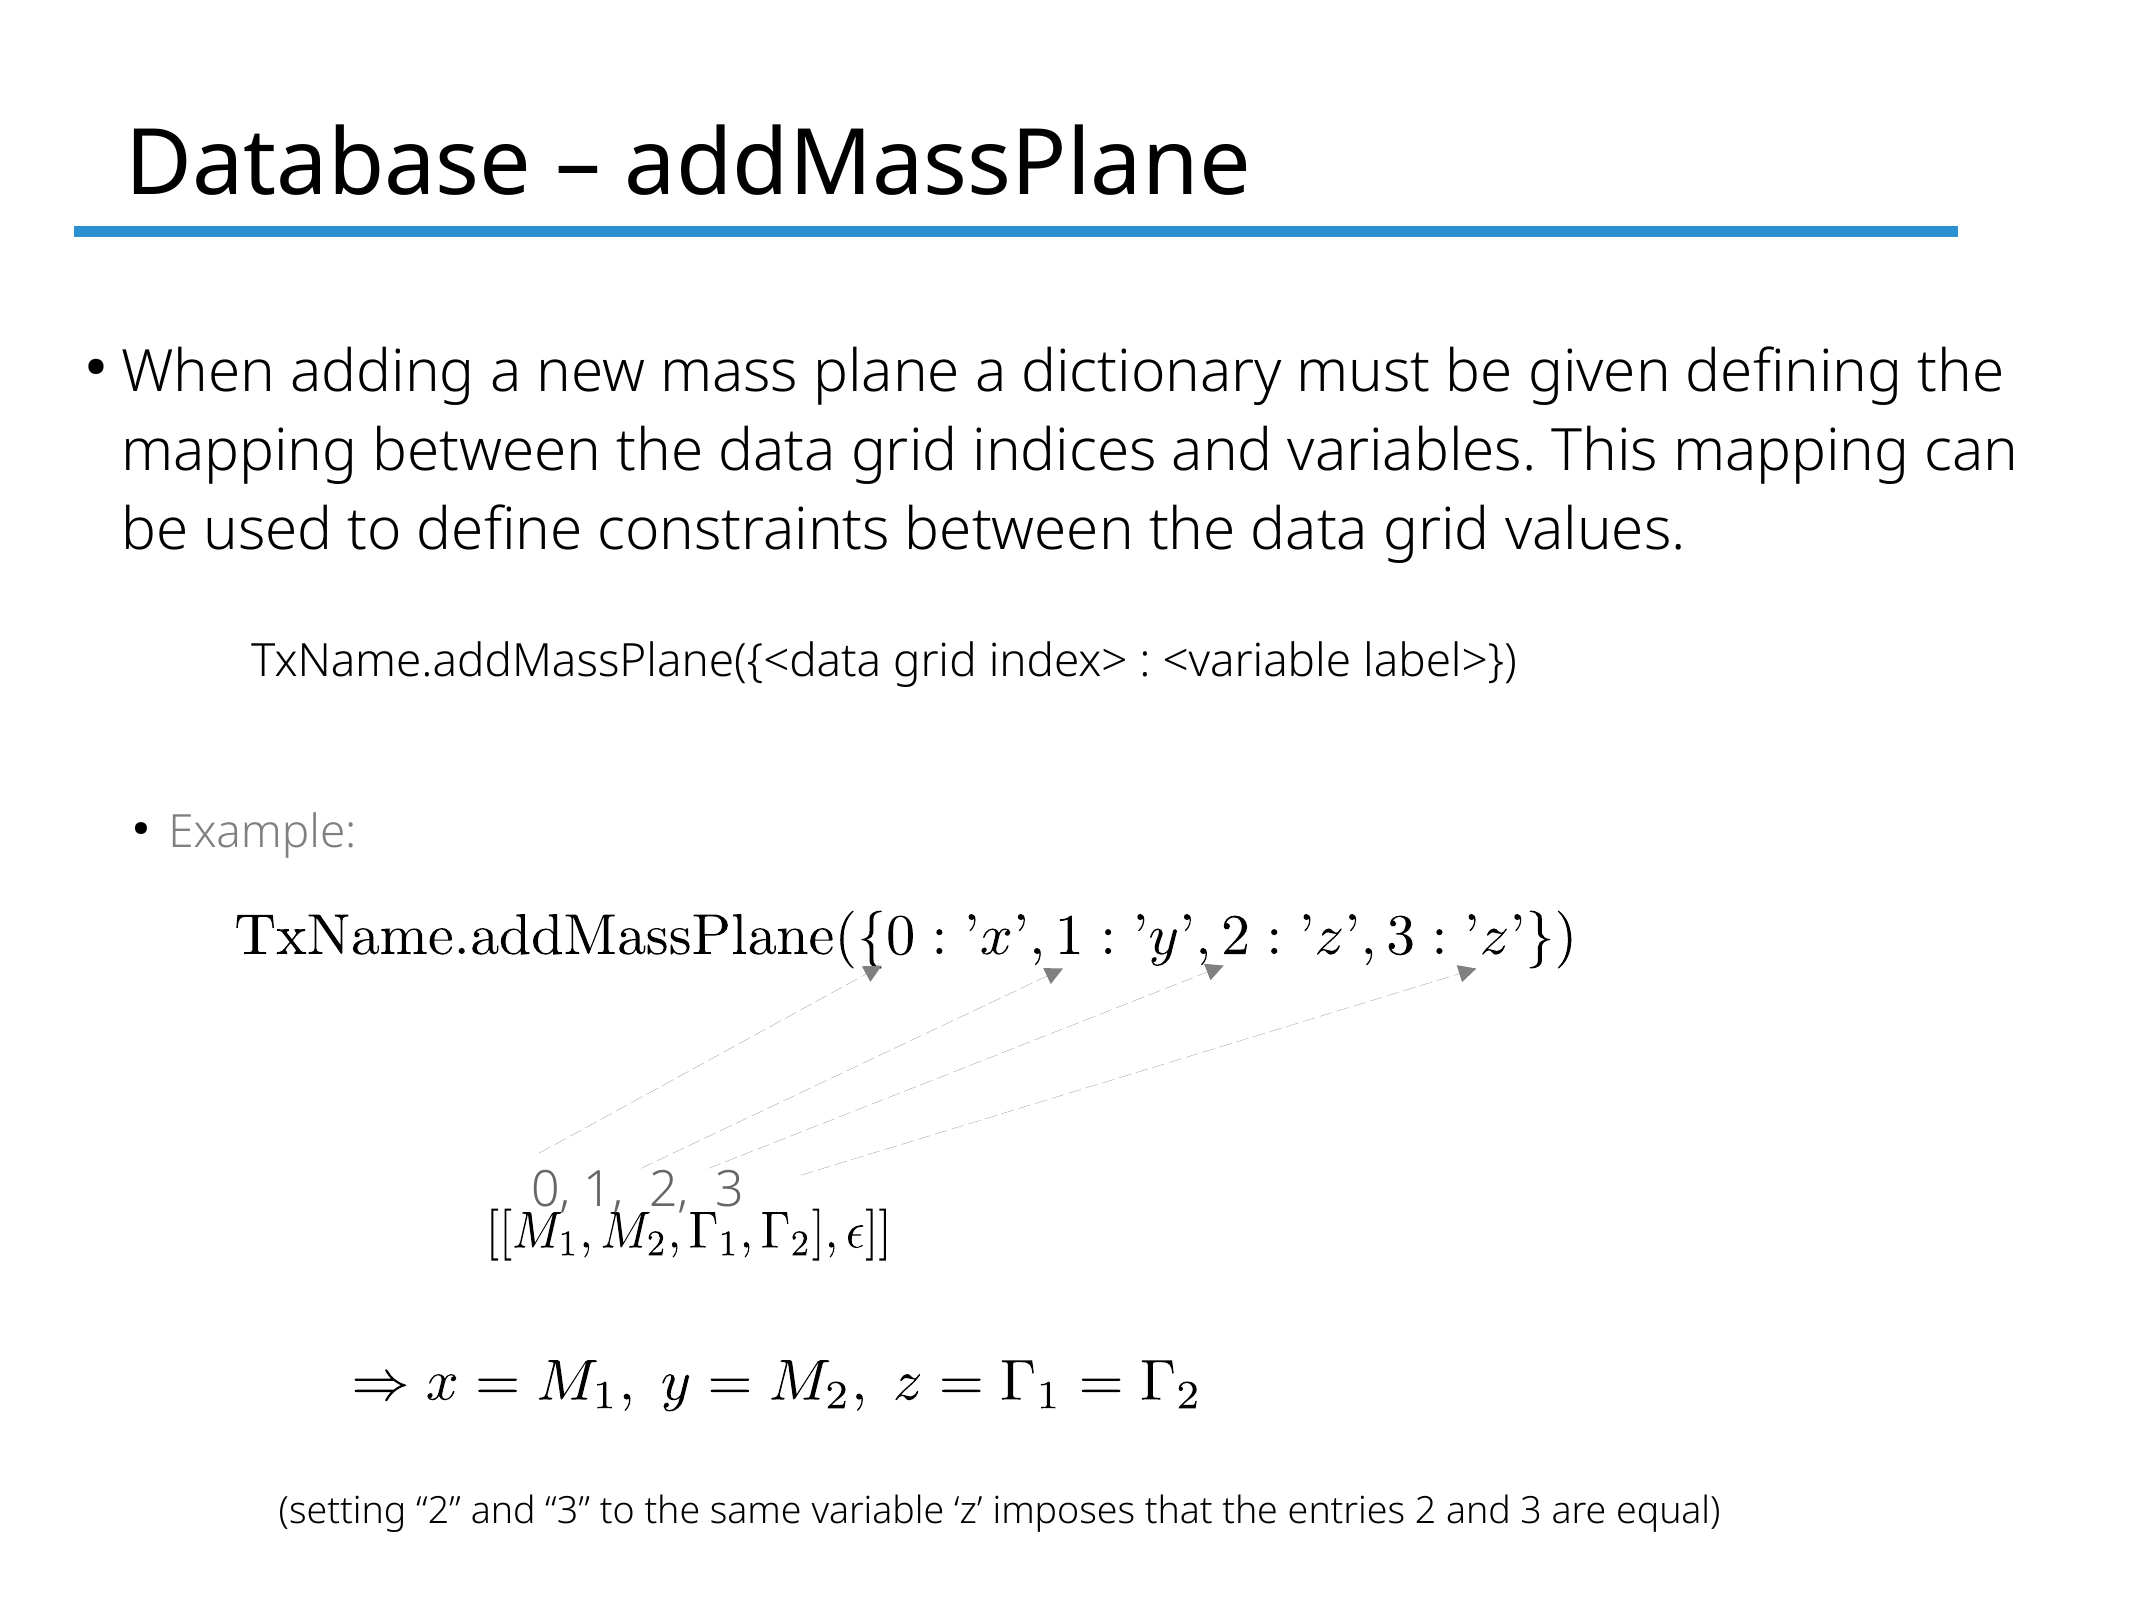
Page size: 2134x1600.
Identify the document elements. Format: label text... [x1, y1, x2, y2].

text_box Example: [118, 791, 502, 913]
text_box [236, 910, 1572, 969]
text_box (setting “2” and “3” to the same variable ‘z’ imposes that the entries 2 and 3 are equal) [263, 1476, 1955, 1535]
text_box 0, 1, 2, 3 [516, 1145, 801, 1219]
text_box Database – addMassPlane [101, 79, 1276, 237]
text_box TxName.addMassPlane({<data grid index> : <variable label>}) [236, 620, 1944, 709]
text_box [354, 1360, 1197, 1412]
text_box When adding a new mass plane a dictionary must be given defining the mapping between the data grid indices and variables. This mapping can be used to define constraints between the data grid values. [70, 321, 2091, 608]
text_box [488, 1208, 886, 1261]
